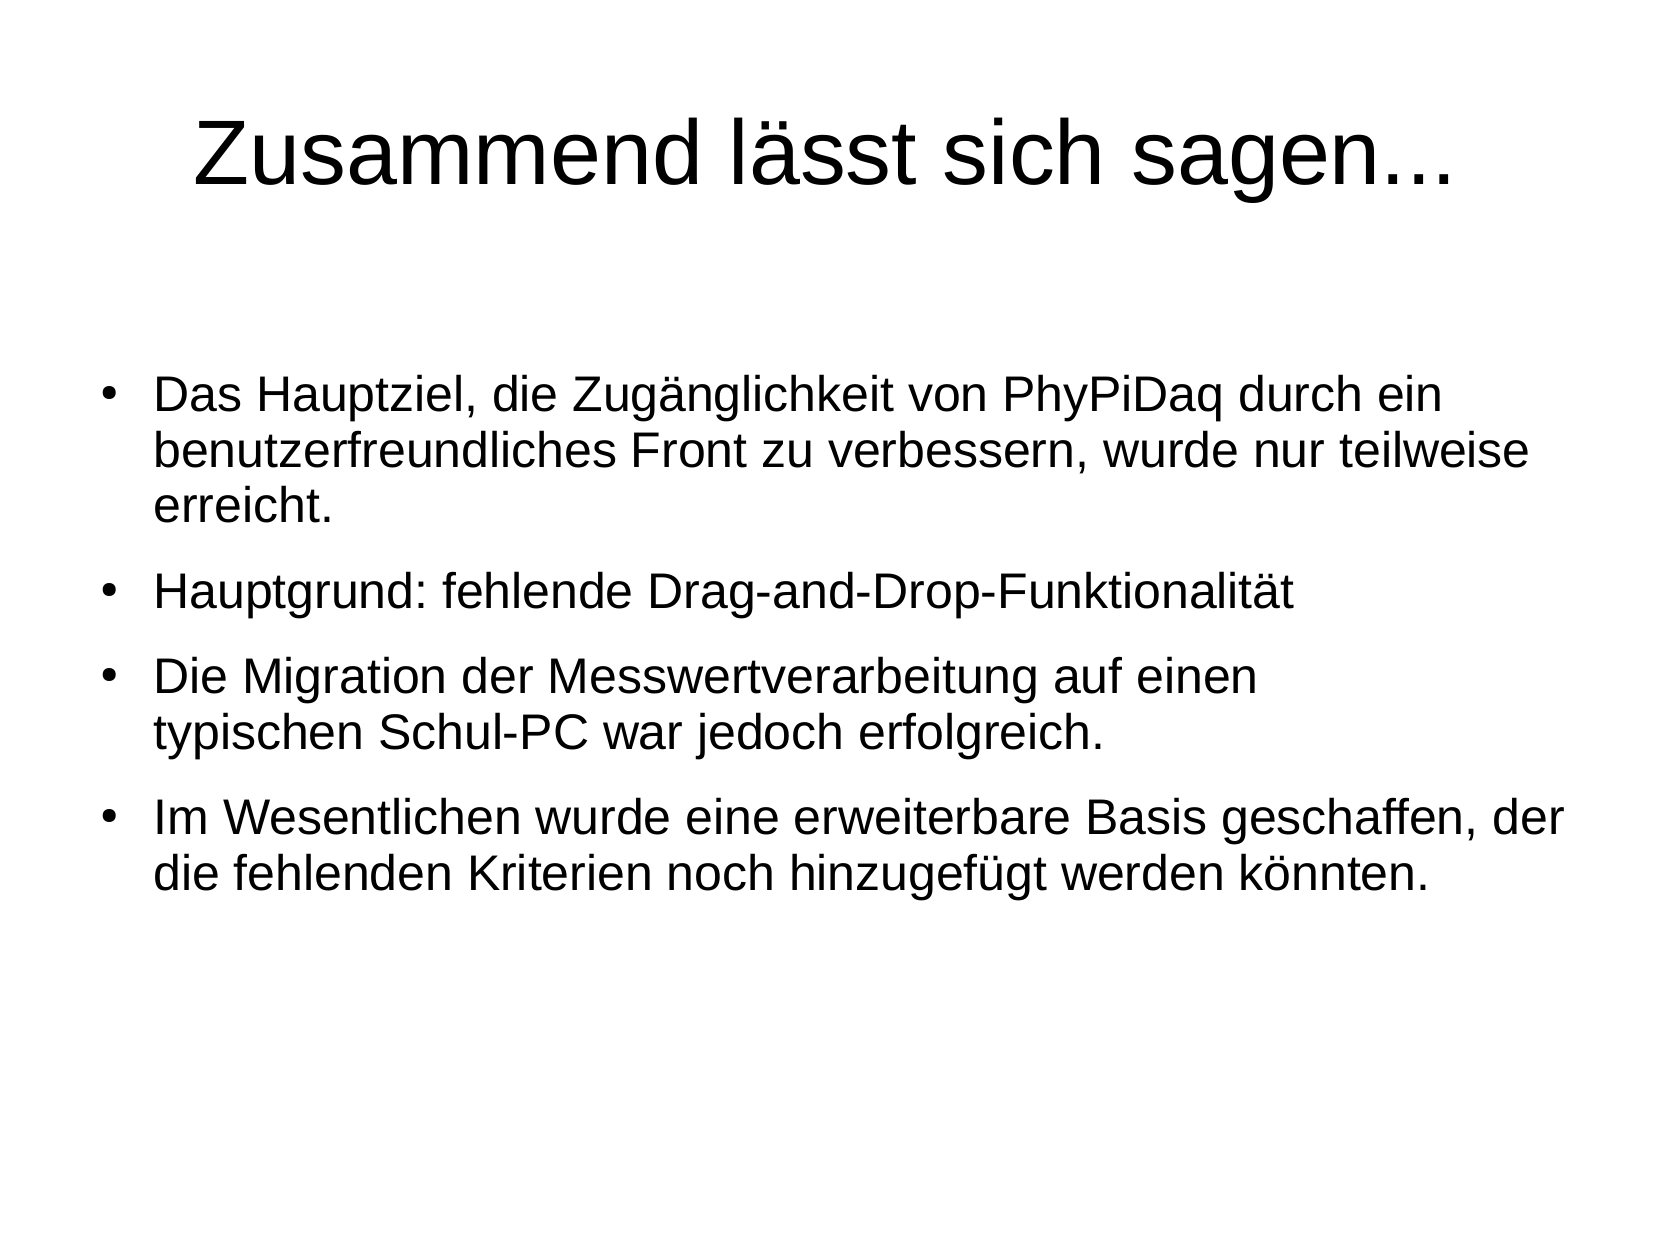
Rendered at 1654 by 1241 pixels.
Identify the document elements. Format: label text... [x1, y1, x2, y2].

list Das Hauptziel, die Zugänglichkeit von PhyPiDaq durch ein benutzerfreundliches Front zu verbessern, wurde nur teilweise erreicht. Hauptgrund: fehlende Drag-and-Drop-Funktionalität Die Migration der Messwertverarbeitung auf einen typischen Schul-PC war jedoch erfolgreich. Im Wesentlichen wurde eine erweiterbare Basis geschaffen, der die fehlenden Kriterien noch hinzugefügt werden könnten. [82, 366, 1571, 1086]
title Zusammend lässt sich sagen... [82, 49, 1571, 257]
